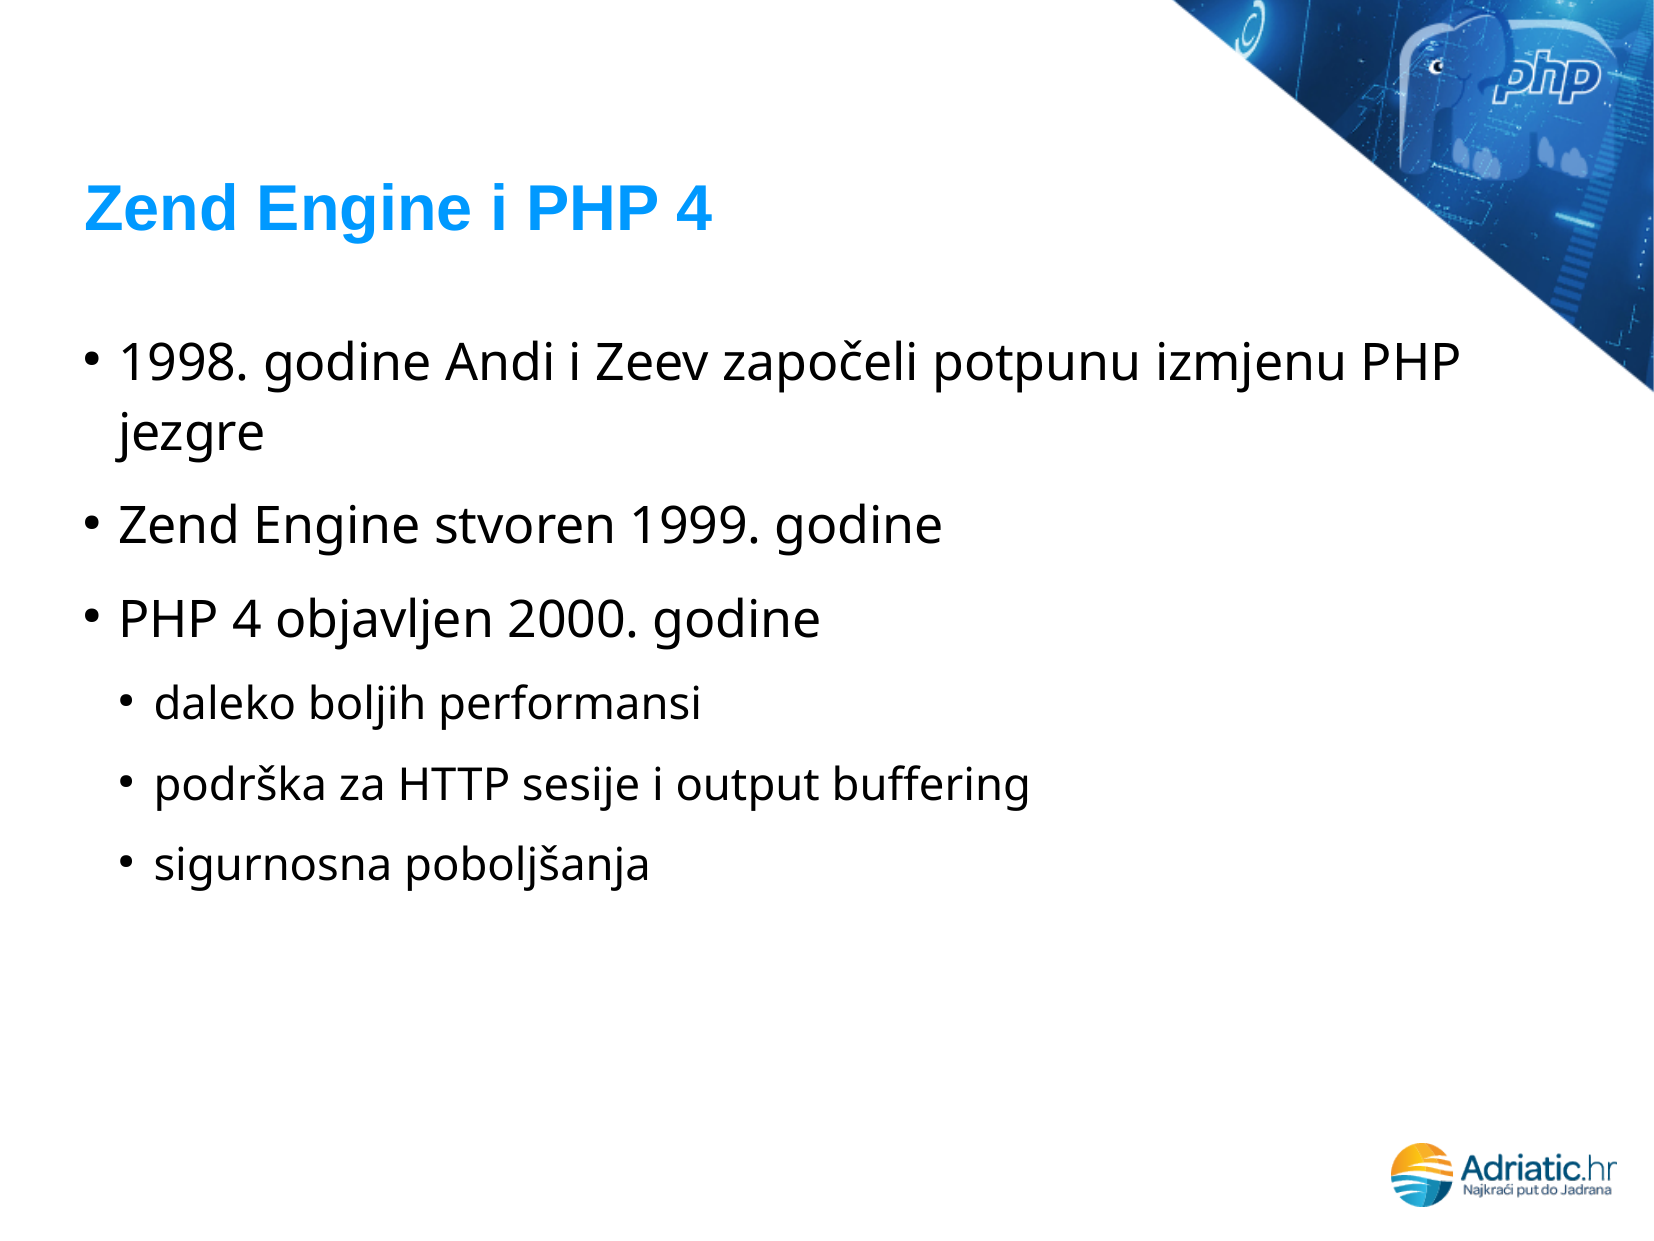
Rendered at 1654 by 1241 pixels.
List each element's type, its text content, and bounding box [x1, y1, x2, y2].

list 1998. godine Andi i Zeev započeli potpunu izmjenu PHP jezgre Zend Engine stvoren 1999. godine PHP 4 objavljen 2000. godine daleko boljih performansi podrška za HTTP sesije i output buffering sigurnosna poboljšanja [82, 324, 1571, 1130]
title Zend Engine i PHP 4 [84, 150, 1270, 266]
picture [1171, 0, 1654, 486]
picture [1391, 1143, 1617, 1207]
